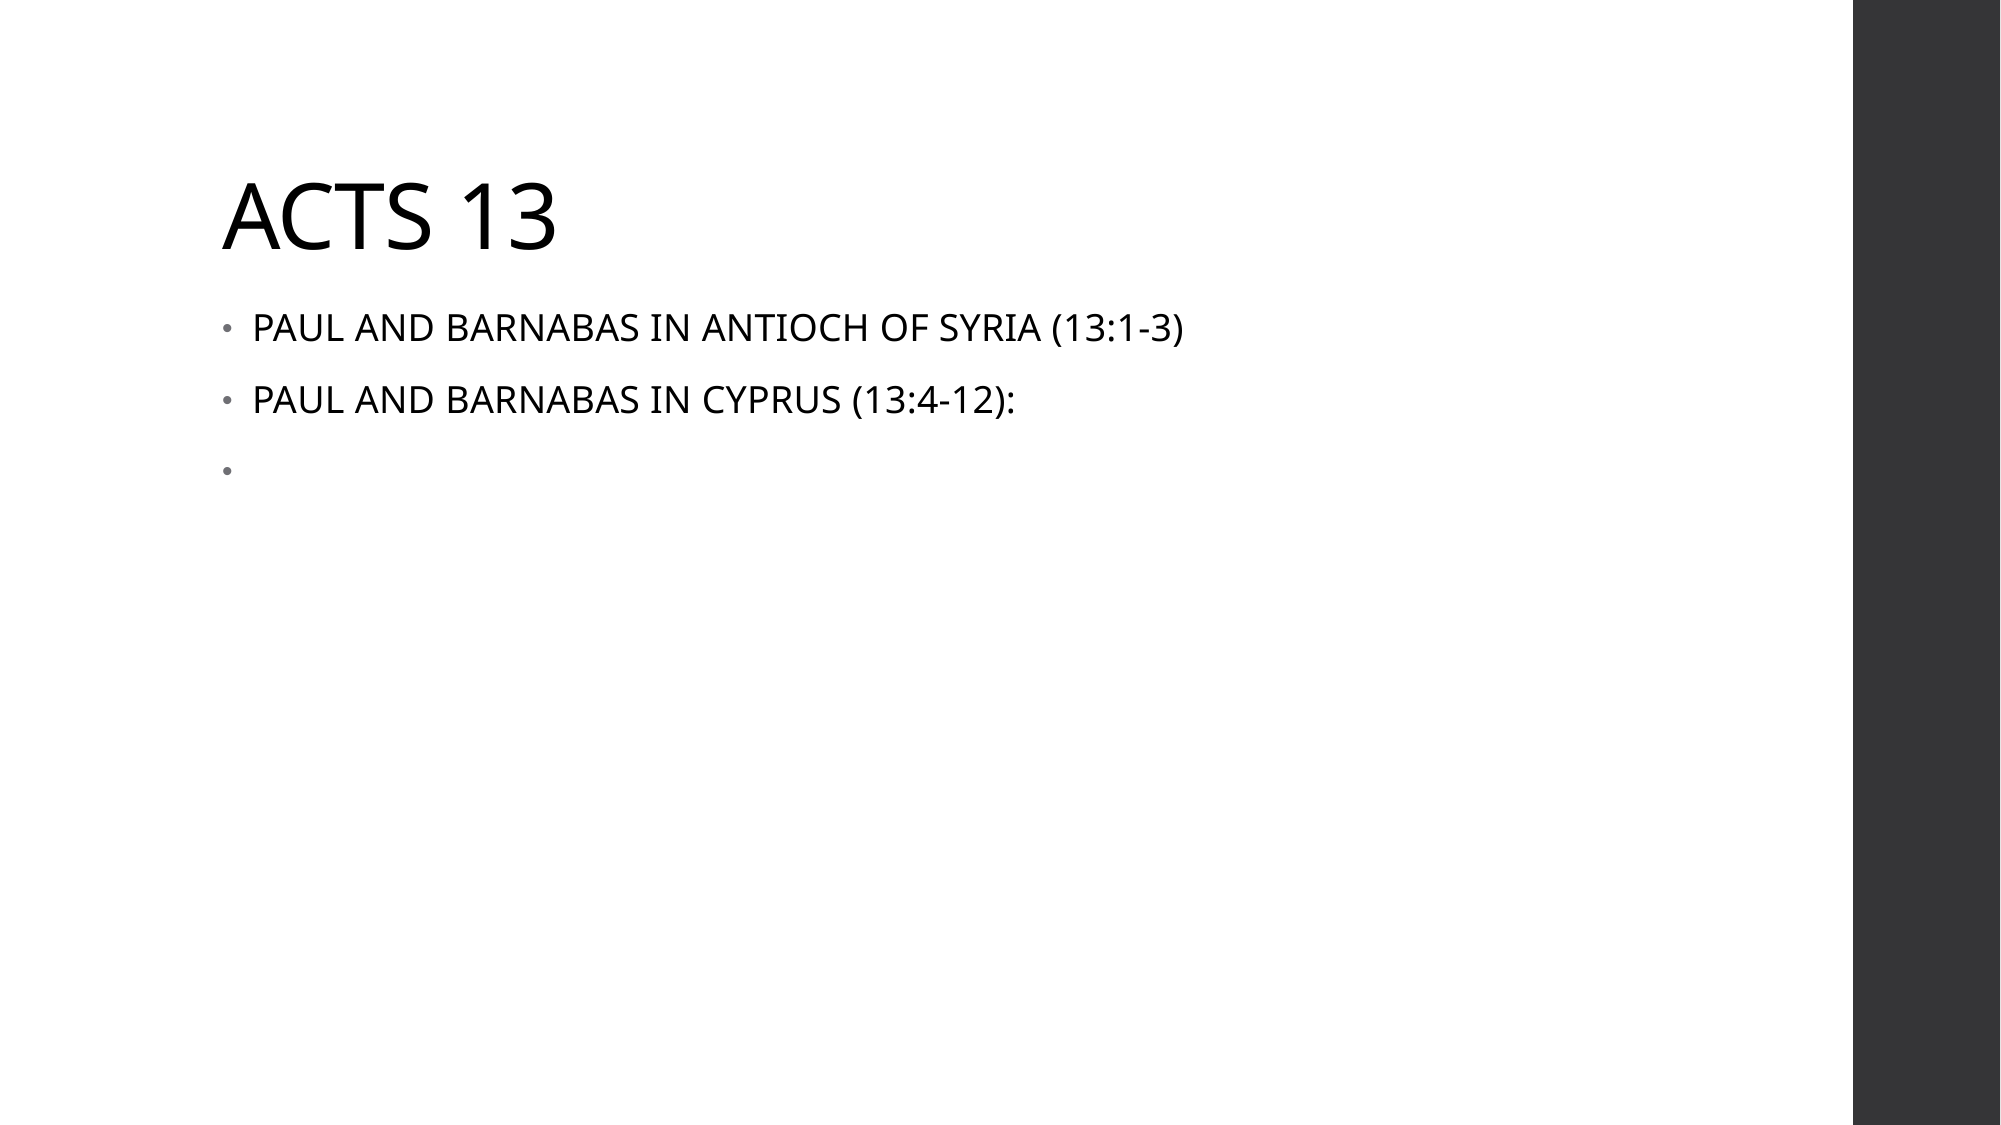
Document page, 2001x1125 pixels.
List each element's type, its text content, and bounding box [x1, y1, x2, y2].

list PAUL AND BARNABAS IN ANTIOCH OF SYRIA (13:1-3) PAUL AND BARNABAS IN CYPRUS (13:4-12): [206, 299, 1617, 1014]
title ACTS 13 [206, 60, 1797, 278]
